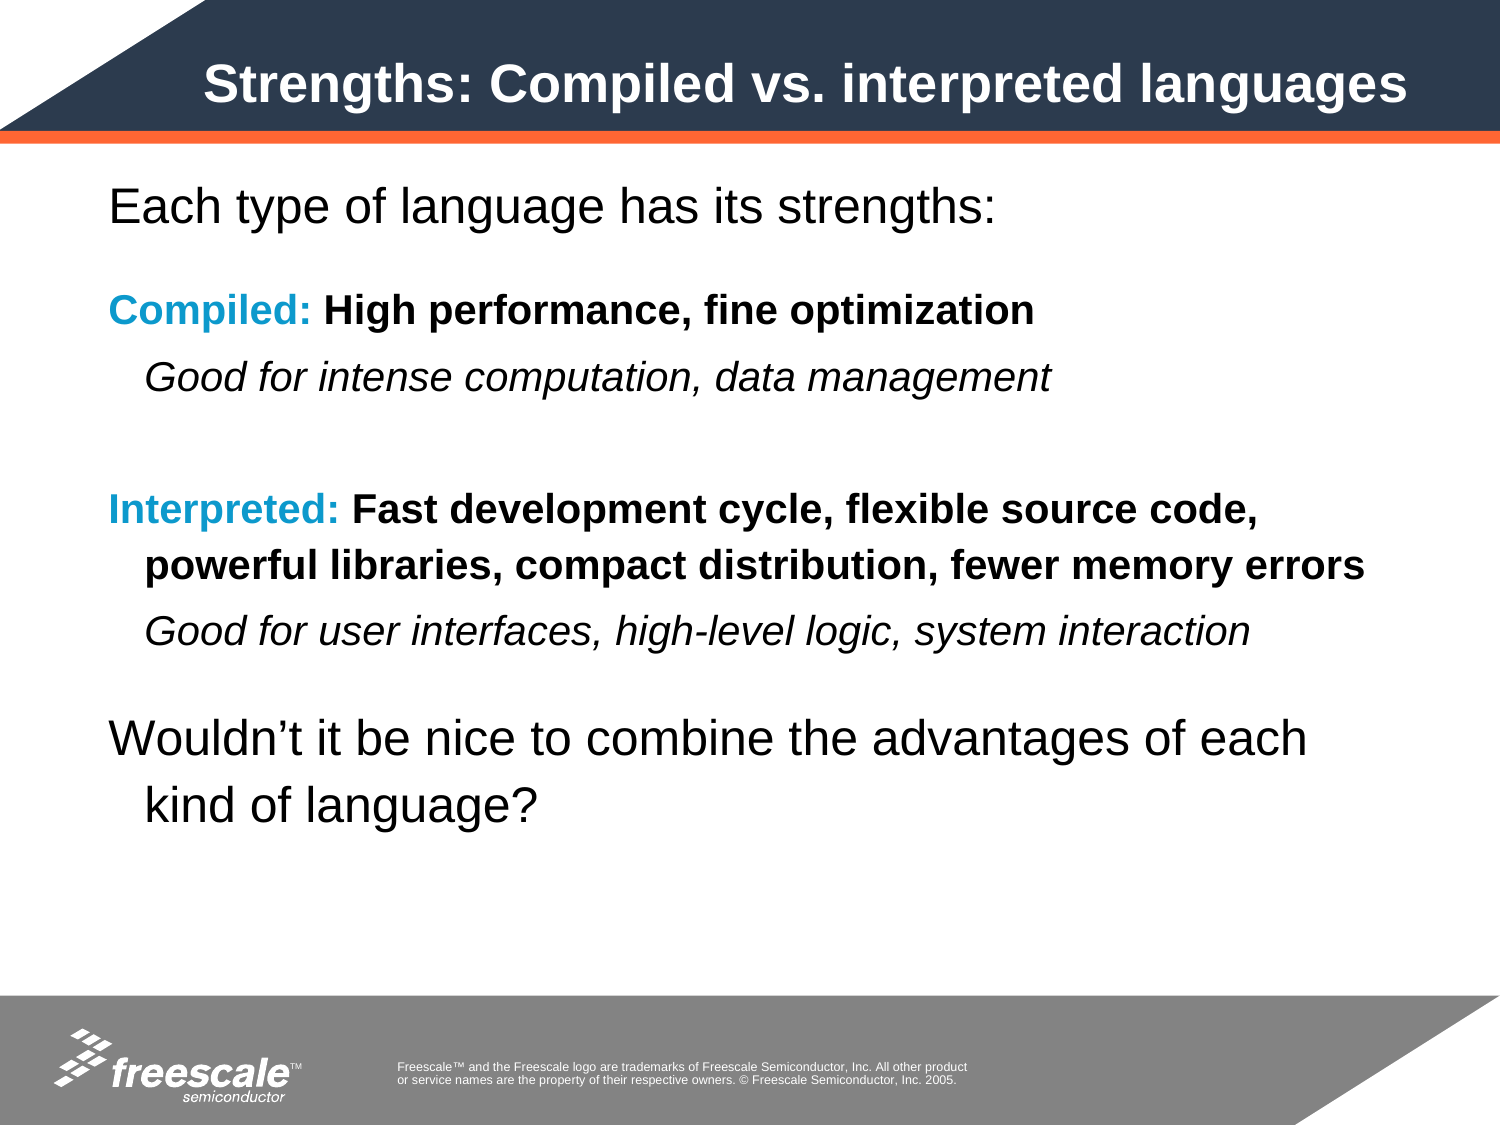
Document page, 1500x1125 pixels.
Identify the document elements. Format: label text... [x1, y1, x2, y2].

title Strengths: Compiled vs. interpreted languages [75, 0, 1426, 167]
list Each type of language has its strengths: Compiled: High performance, fine optimization Good for intense computation, data management Interpreted: Fast development cycle, flexible source code, powerful libraries, compact distribution, fewer memory errors Good for user interfaces, high-level logic, system interaction Wouldn’t it be nice to combine the advantages of each kind of language? [75, 167, 1426, 883]
